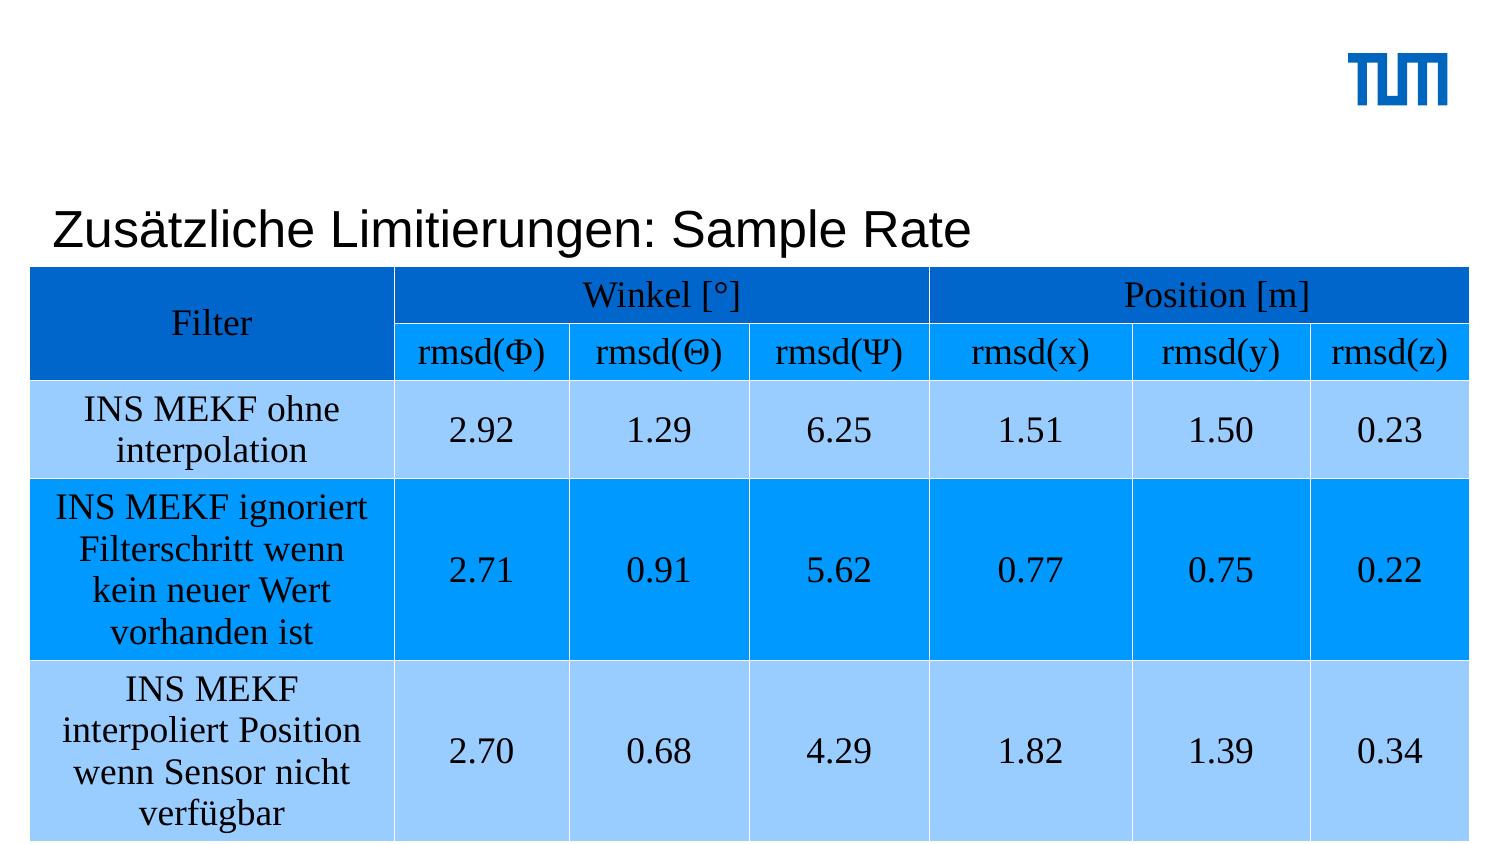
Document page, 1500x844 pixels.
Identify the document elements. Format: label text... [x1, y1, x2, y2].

table_cell 0.77 [930, 479, 1132, 660]
table_cell 0.75 [1133, 479, 1310, 660]
title Zusätzliche Limitierungen: Sample Rate [52, 159, 1449, 266]
table_cell 5.62 [750, 479, 929, 660]
table_cell rmsd(Ψ) [750, 324, 929, 380]
table_cell 1.29 [570, 381, 749, 478]
table_cell rmsd(Θ) [570, 324, 749, 380]
table_cell 1.51 [930, 381, 1132, 478]
table_cell 1.39 [1133, 661, 1310, 841]
table_cell rmsd(y) [1133, 324, 1310, 380]
table_cell INS MEKF ignoriert Filterschritt wenn kein neuer Wert vorhanden ist [30, 479, 394, 660]
table_cell 6.25 [750, 381, 929, 478]
table_cell 0.34 [1311, 661, 1469, 841]
table_header Position [m] [930, 267, 1469, 323]
table_cell 2.92 [395, 381, 569, 478]
table_cell 2.71 [395, 479, 569, 660]
table_header Filter [30, 267, 394, 380]
table_cell INS MEKF interpoliert Position wenn Sensor nicht verfügbar [30, 661, 394, 841]
table_header Winkel [°] [395, 267, 929, 323]
table_cell rmsd(Φ) [395, 324, 569, 380]
table_cell rmsd(z) [1311, 324, 1469, 380]
table_cell 0.22 [1311, 479, 1469, 660]
table_cell rmsd(x) [930, 324, 1132, 380]
table_cell INS MEKF ohne interpolation [30, 381, 394, 478]
table_cell 1.82 [930, 661, 1132, 841]
table_cell 2.70 [395, 661, 569, 841]
table_cell 4.29 [750, 661, 929, 841]
table_cell 0.23 [1311, 381, 1469, 478]
table_cell 0.91 [570, 479, 749, 660]
table_cell 1.50 [1133, 381, 1310, 478]
table_cell 0.68 [570, 661, 749, 841]
